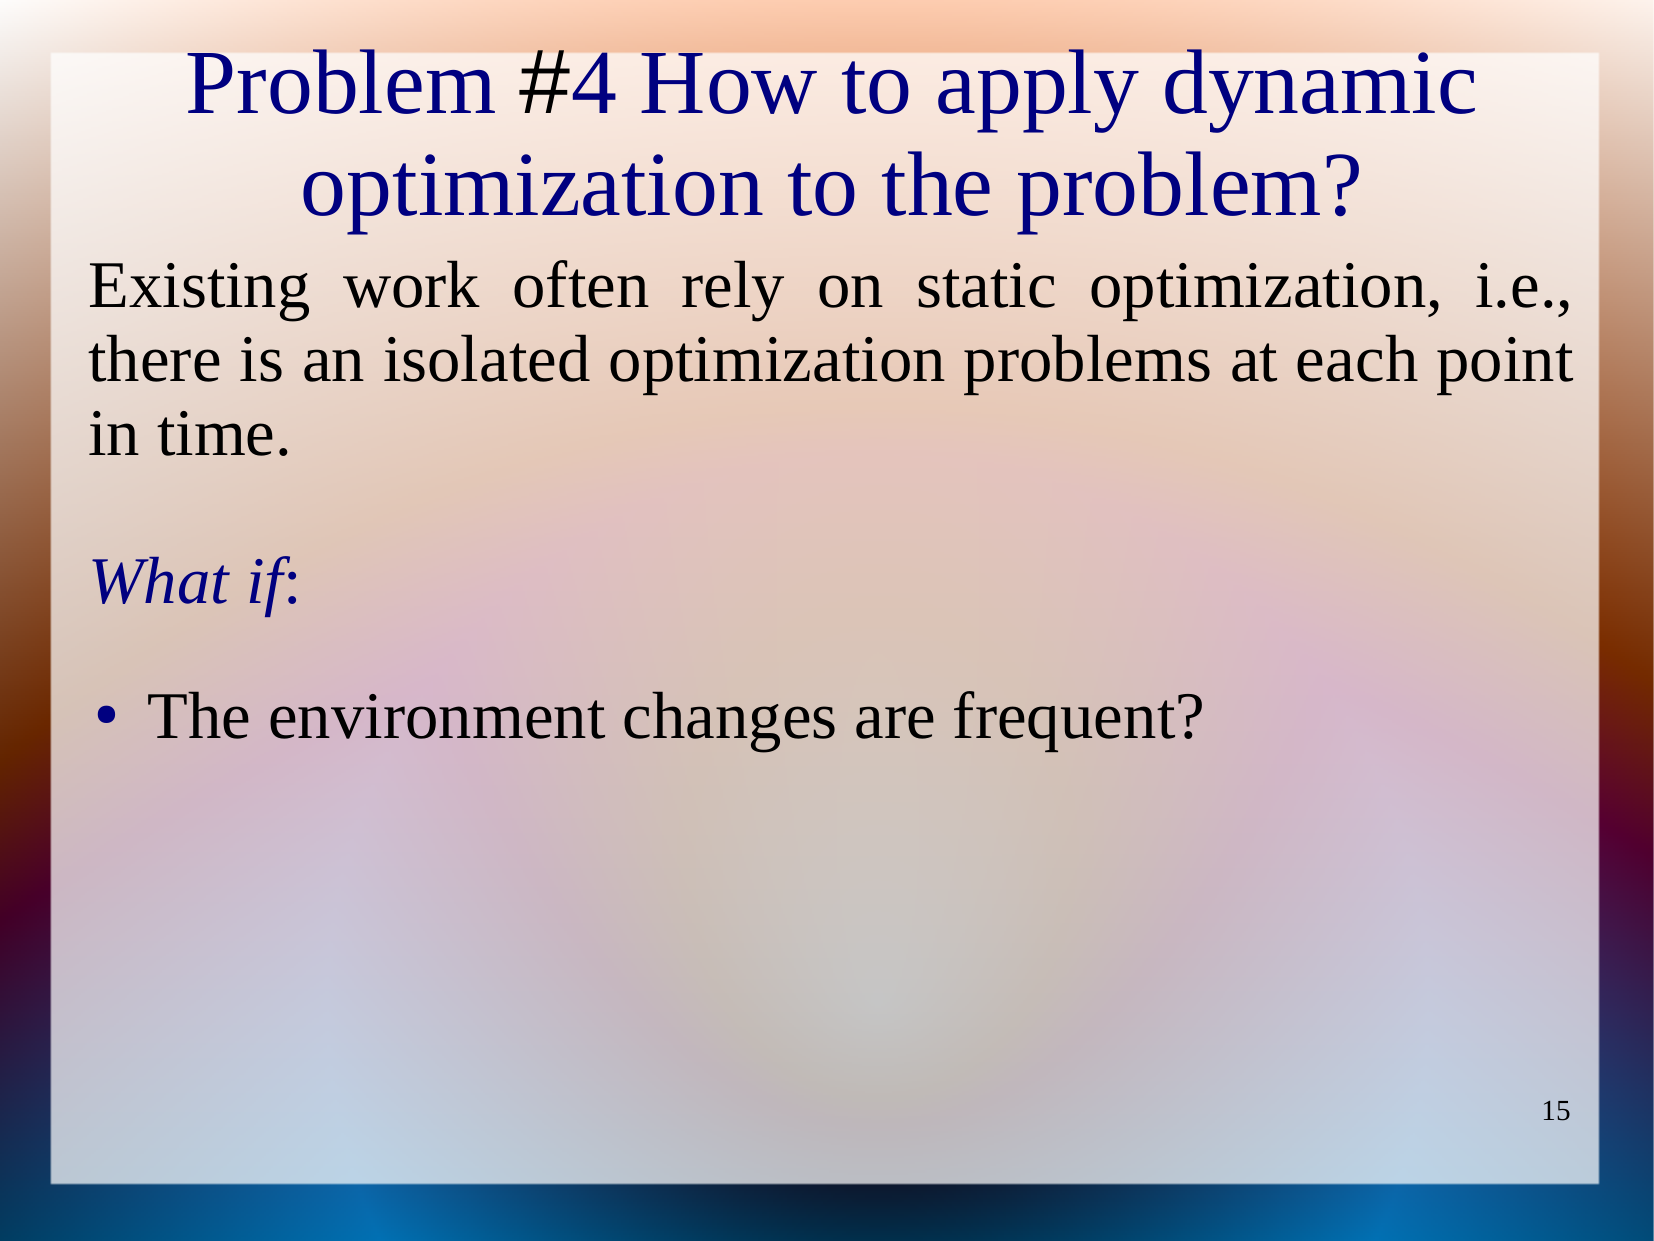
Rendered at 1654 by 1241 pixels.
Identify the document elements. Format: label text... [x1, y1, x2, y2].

text_box Existing work often rely on static optimization, i.e., there is an isolated optimization problems at each point in time. What if: [88, 247, 1577, 1063]
picture [0, 0, 1654, 1241]
title Problem #4 How to apply dynamic optimization to the problem? [88, 29, 1577, 237]
list The environment changes are frequent? [76, 679, 1565, 1241]
